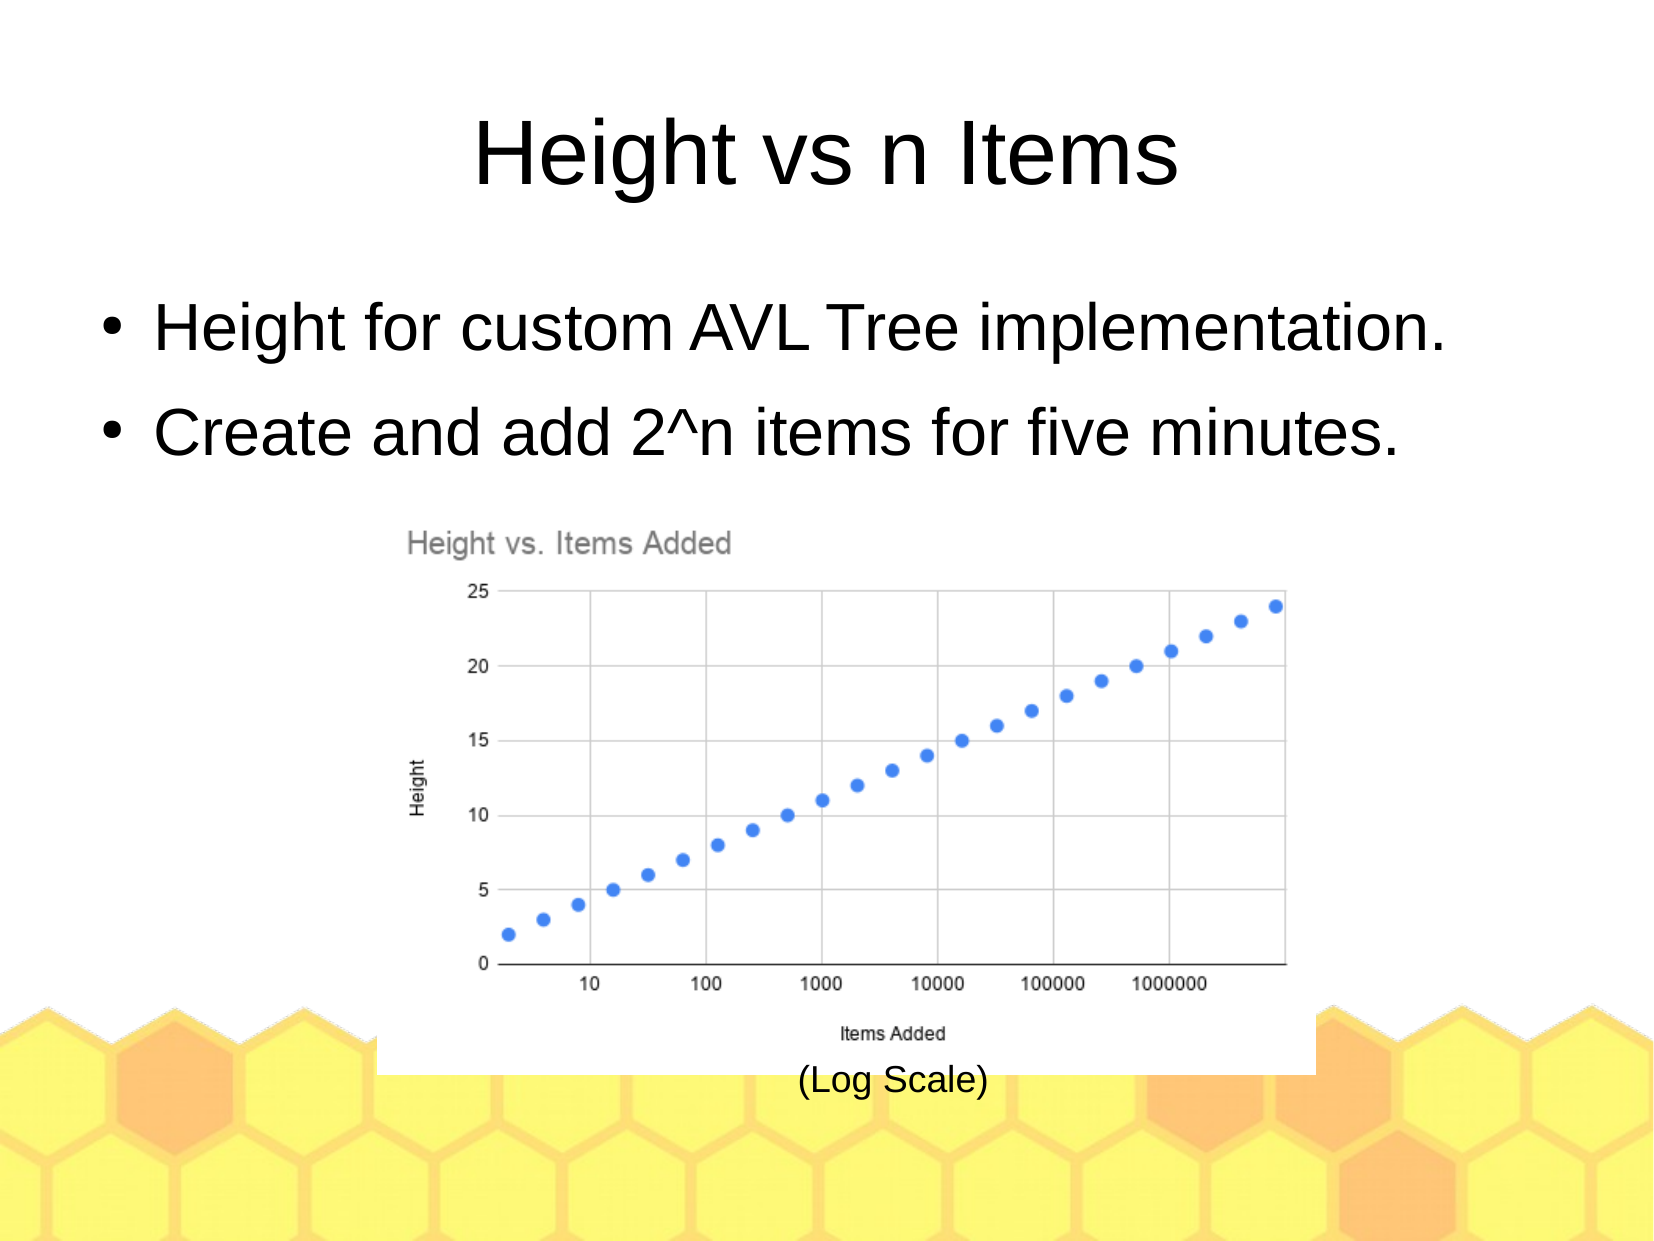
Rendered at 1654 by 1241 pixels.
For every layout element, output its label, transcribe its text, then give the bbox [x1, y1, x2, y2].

picture [0, 495, 1654, 1241]
text_box (Log Scale) [783, 1051, 1004, 1108]
title Height vs n Items [82, 49, 1571, 257]
list Height for custom AVL Tree implementation. Create and add 2^n items for five minutes. [82, 290, 1571, 1010]
